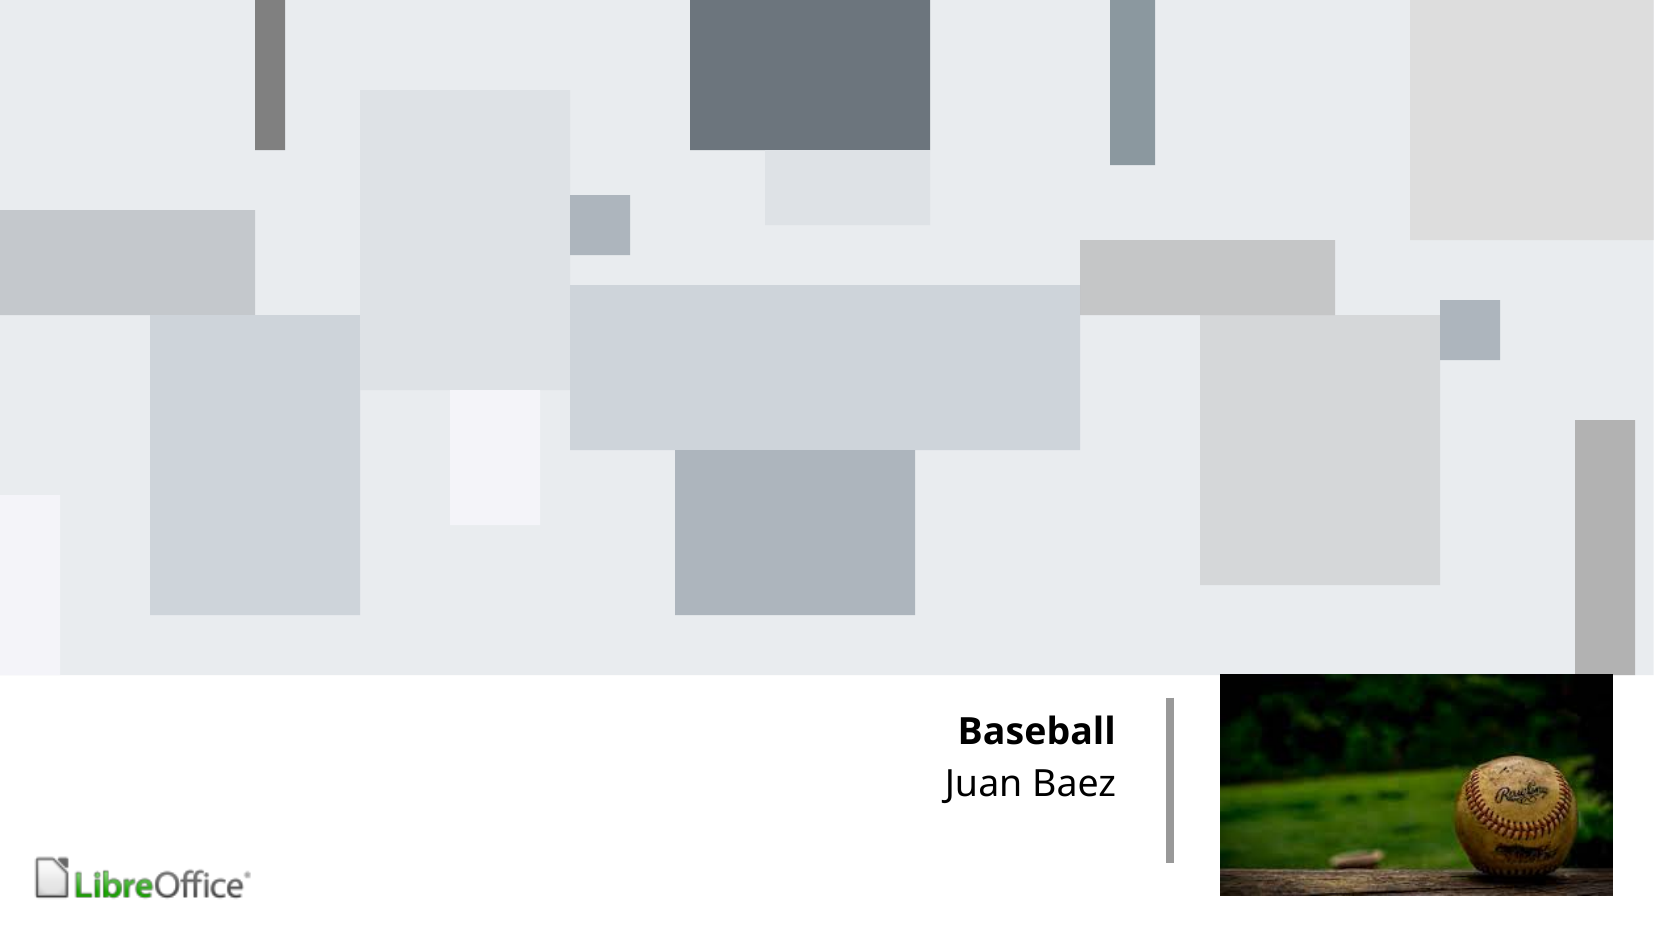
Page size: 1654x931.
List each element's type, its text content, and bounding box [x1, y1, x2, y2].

picture [1220, 674, 1613, 896]
picture [30, 852, 256, 903]
text_box Baseball Juan Baez [675, 697, 1131, 863]
